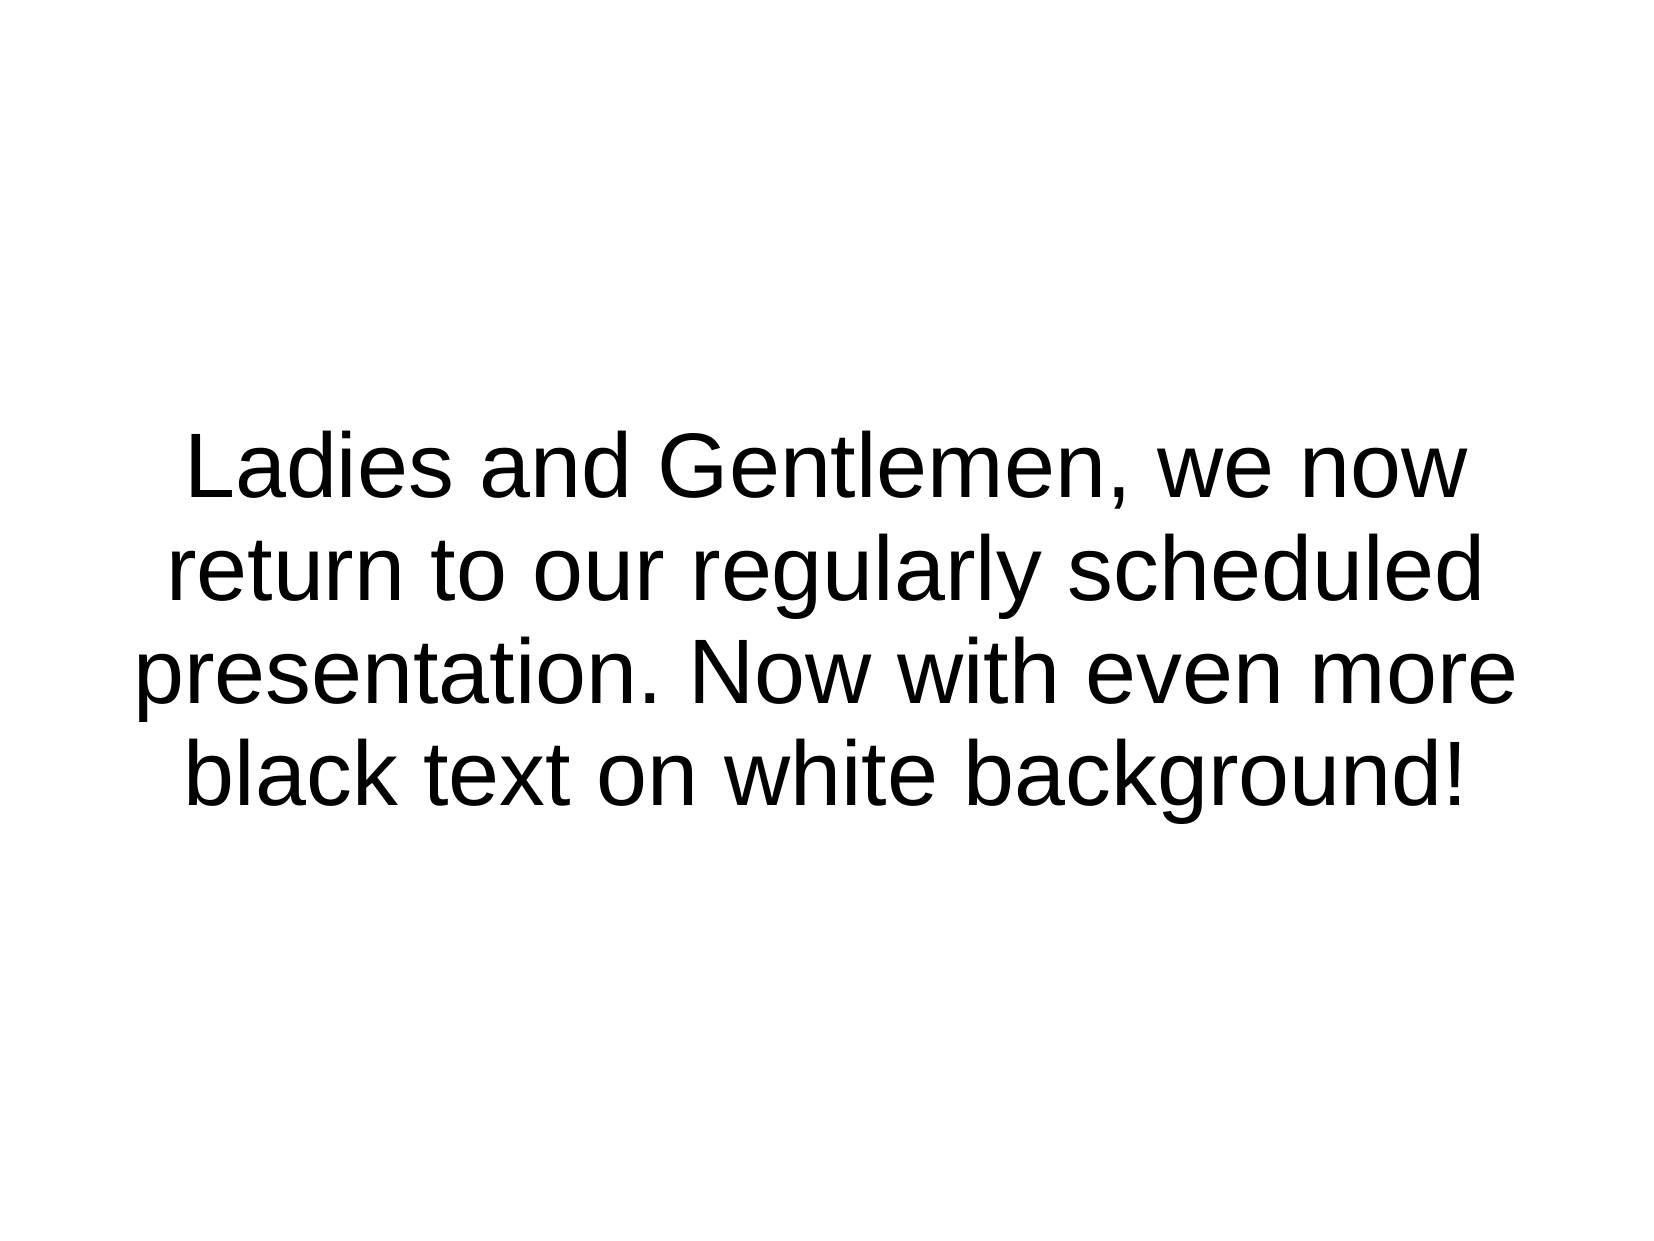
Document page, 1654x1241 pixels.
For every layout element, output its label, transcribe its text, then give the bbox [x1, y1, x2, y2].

title Ladies and Gentlemen, we now return to our regularly scheduled presentation. Now with even more black text on white background! [82, 348, 1571, 893]
